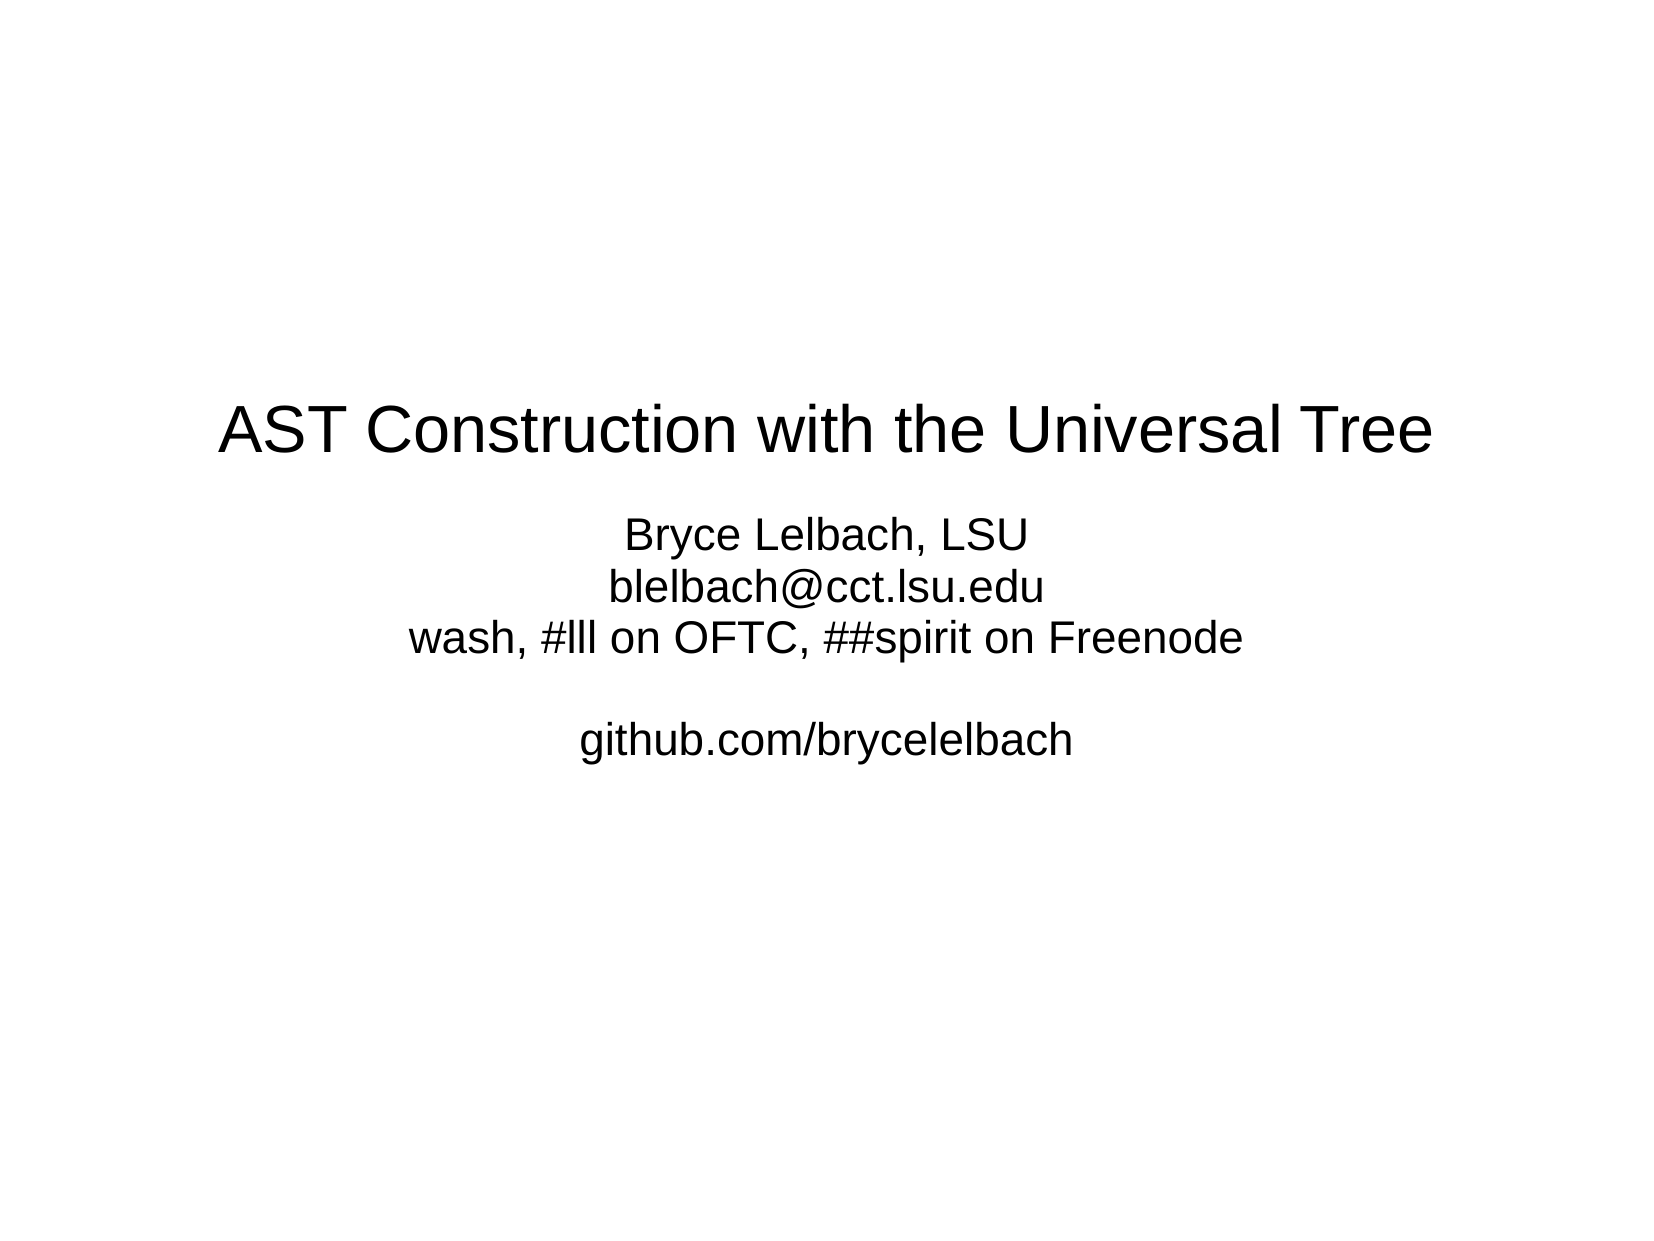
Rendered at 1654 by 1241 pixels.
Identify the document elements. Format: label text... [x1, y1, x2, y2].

subtitle AST Construction with the Universal Tree Bryce Lelbach, LSU blelbach@cct.lsu.edu wash, #lll on OFTC, ##spirit on Freenode github.com/brycelelbach [82, 49, 1571, 1109]
